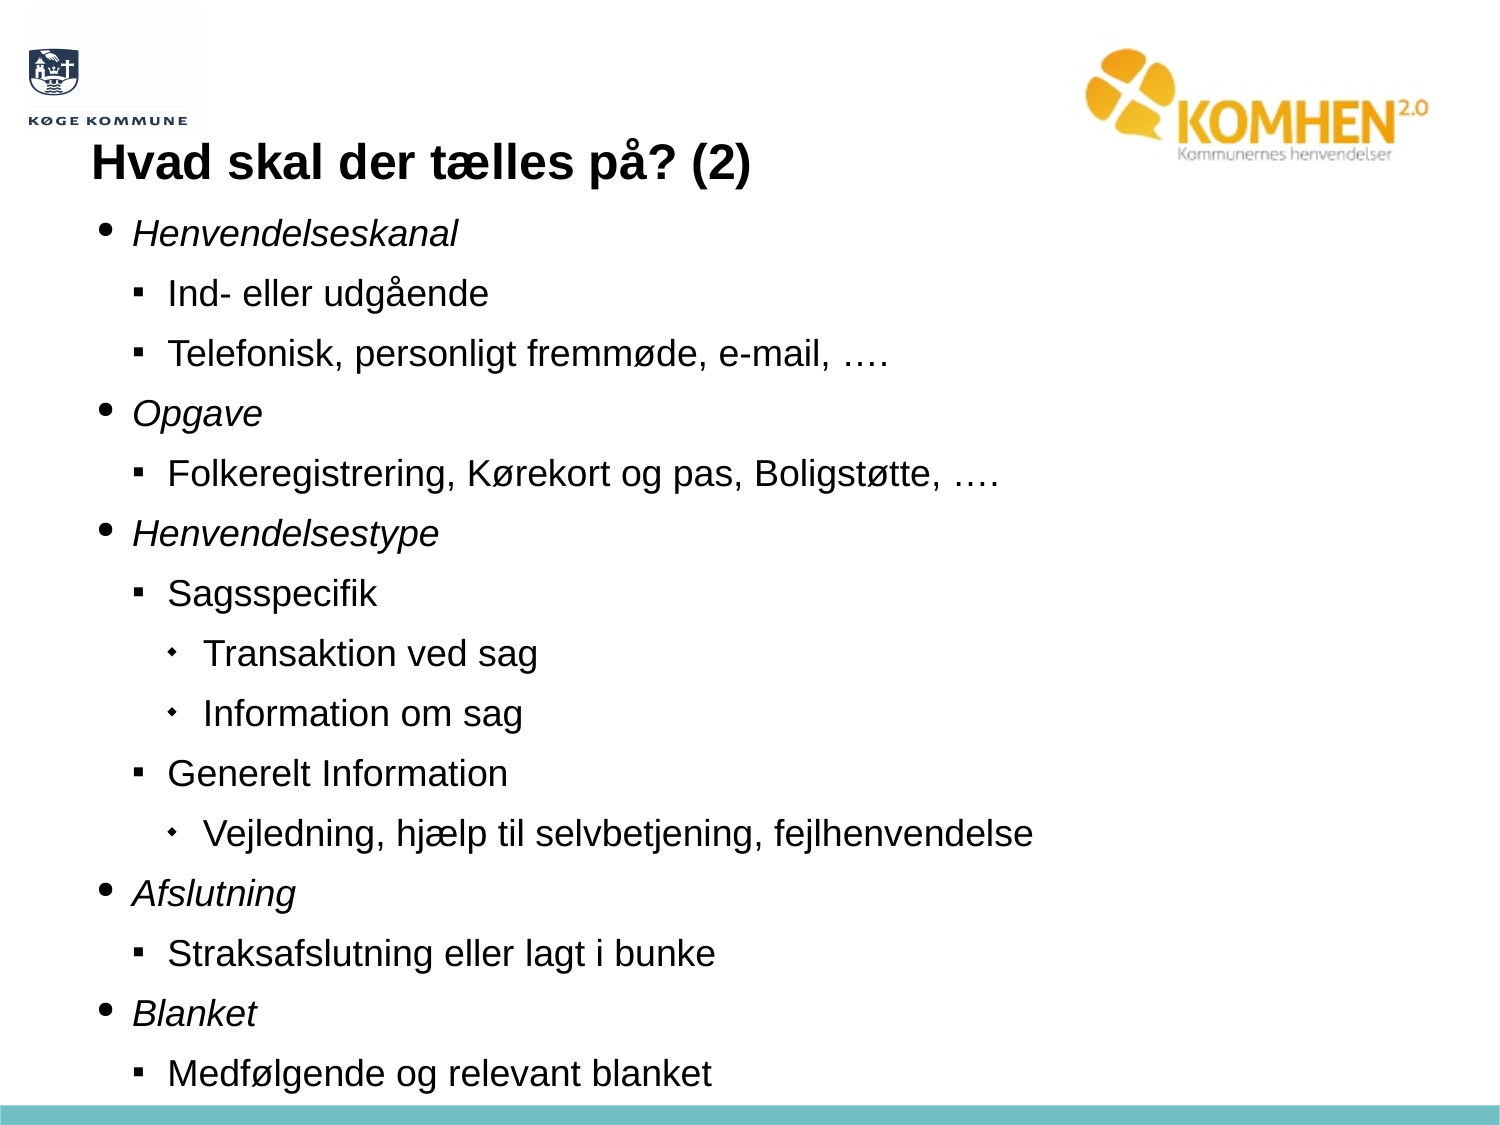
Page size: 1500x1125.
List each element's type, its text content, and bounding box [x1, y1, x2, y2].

picture [29, 5, 202, 136]
text_box Hvad skal der tælles på? (2) [76, 66, 1427, 254]
picture [1069, 30, 1440, 186]
text_box Henvendelseskanal Ind- eller udgående Telefonisk, personligt fremmøde, e-mail, …. Opgave Folkeregistrering, Kørekort og pas, Boligstøtte, …. Henvendelsestype Sagsspecifik Transaktion ved sag Information om sag Generelt Information Vejledning, hjælp til selvbetjening, fejlhenvendelse Afslutning Straksafslutning eller lagt i bunke Blanket Medfølgende og relevant blanket [46, 201, 1397, 907]
text_box [0, 1105, 1500, 1125]
